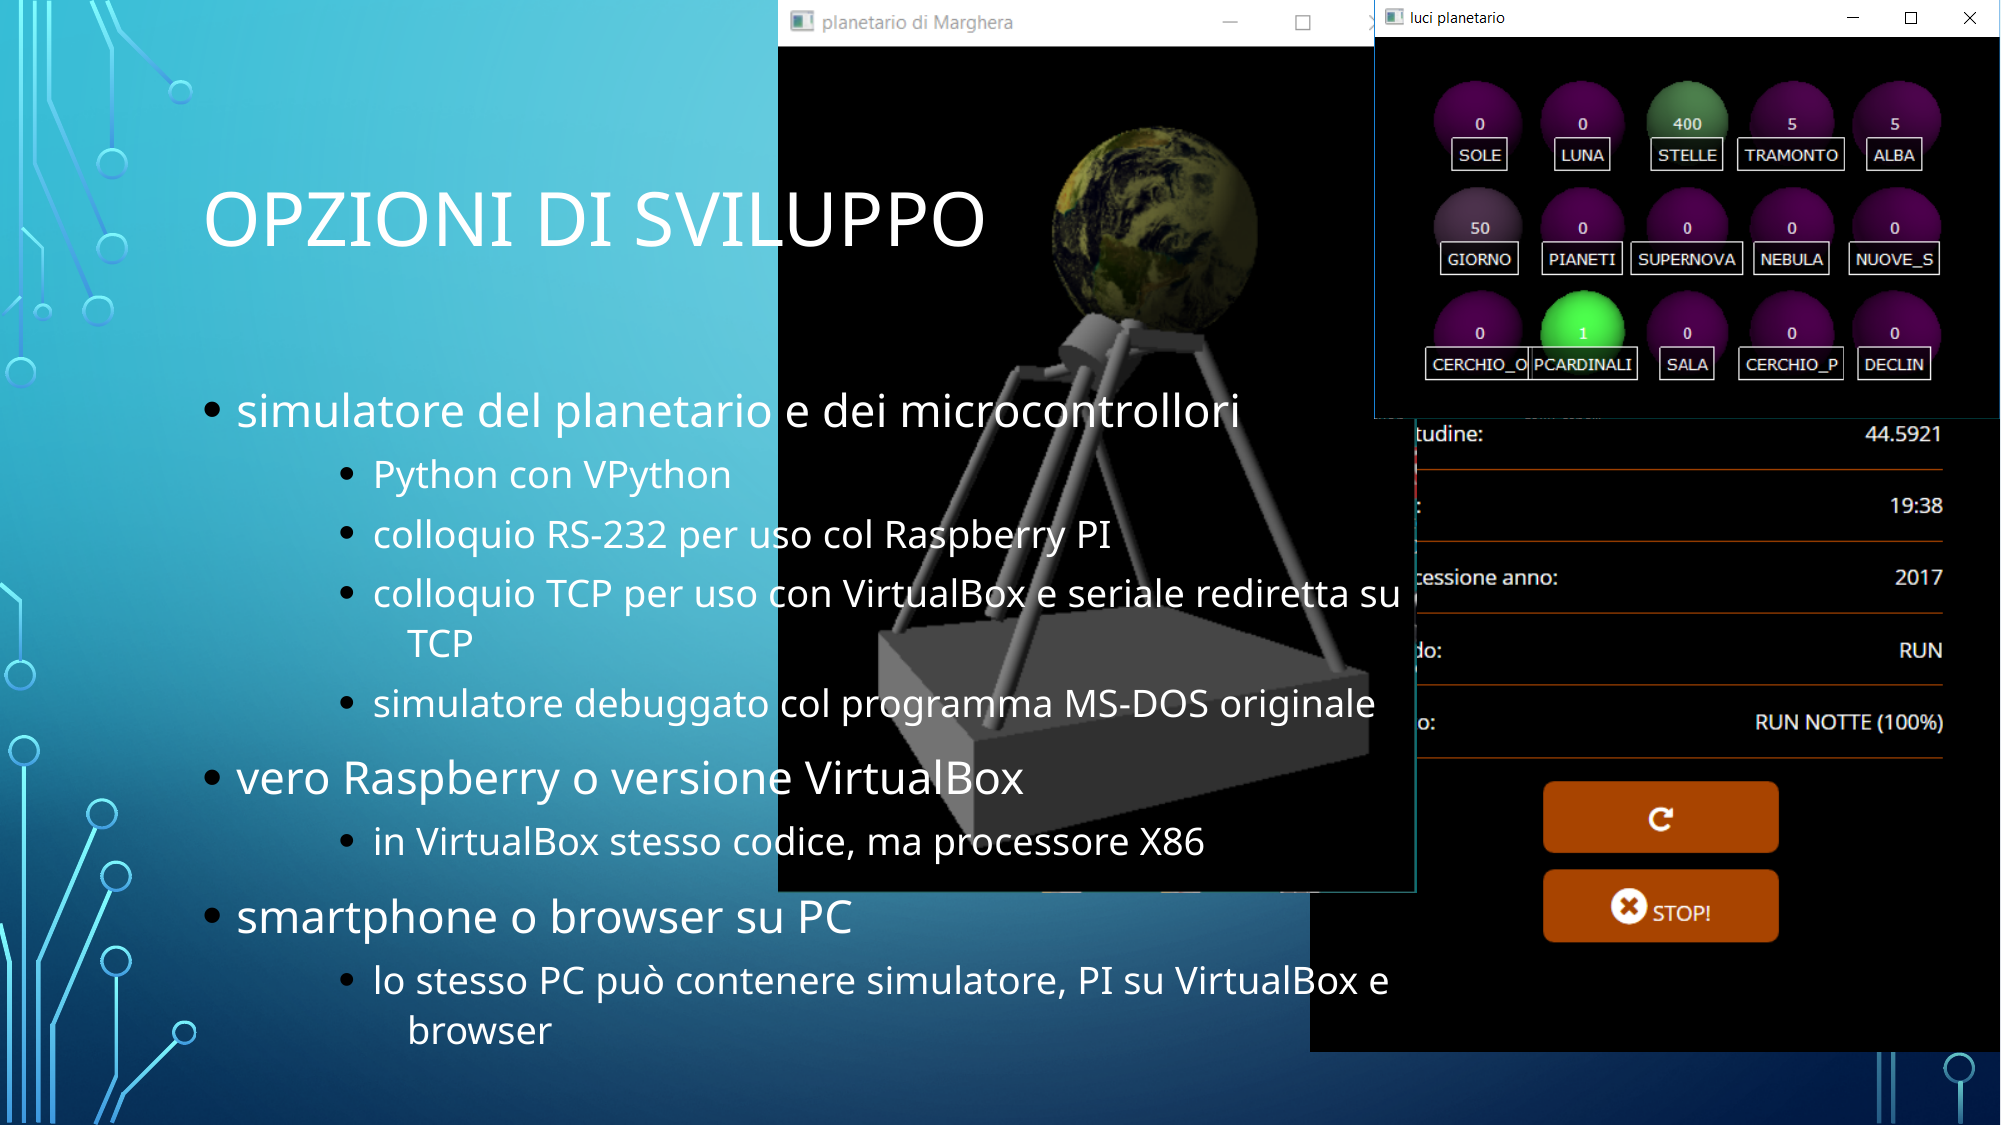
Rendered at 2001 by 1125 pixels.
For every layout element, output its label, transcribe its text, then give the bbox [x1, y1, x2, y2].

picture [778, 0, 2000, 1052]
list simulatore del planetario e dei microcontrollori Python con VPython colloquio RS-232 per uso col Raspberry PI colloquio TCP per uso con VirtualBox e seriale rediretta su TCP simulatore debuggato col programma MS-DOS originale vero Raspberry o versione VirtualBox in VirtualBox stesso codice, ma processore X86 smartphone o browser su PC lo stesso PC può contenere simulatore, PI su VirtualBox e browser [187, 369, 1428, 1063]
title Opzioni di sviluppo [187, 101, 1813, 344]
